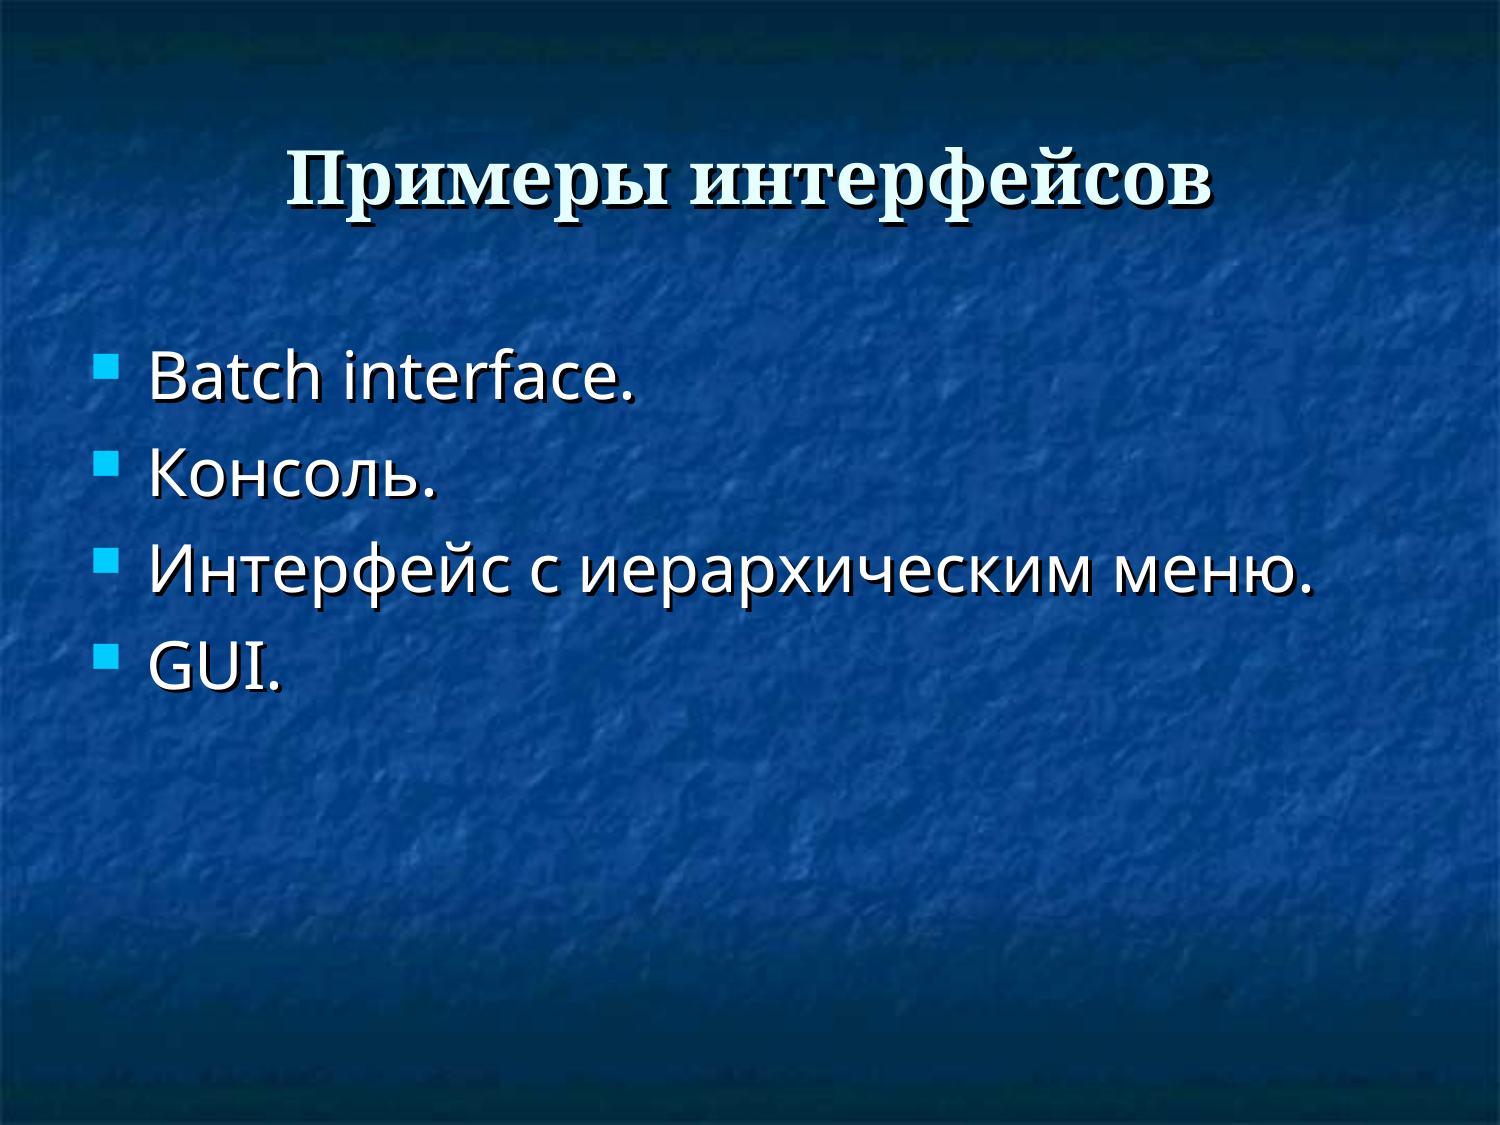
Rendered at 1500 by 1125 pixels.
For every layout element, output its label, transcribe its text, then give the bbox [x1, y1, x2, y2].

list Batch interface. Консоль. Интерфейс с иерархическим меню. GUI. [75, 324, 1426, 1000]
picture [0, 0, 1500, 1125]
title Примеры интерфейсов [75, 57, 1426, 293]
